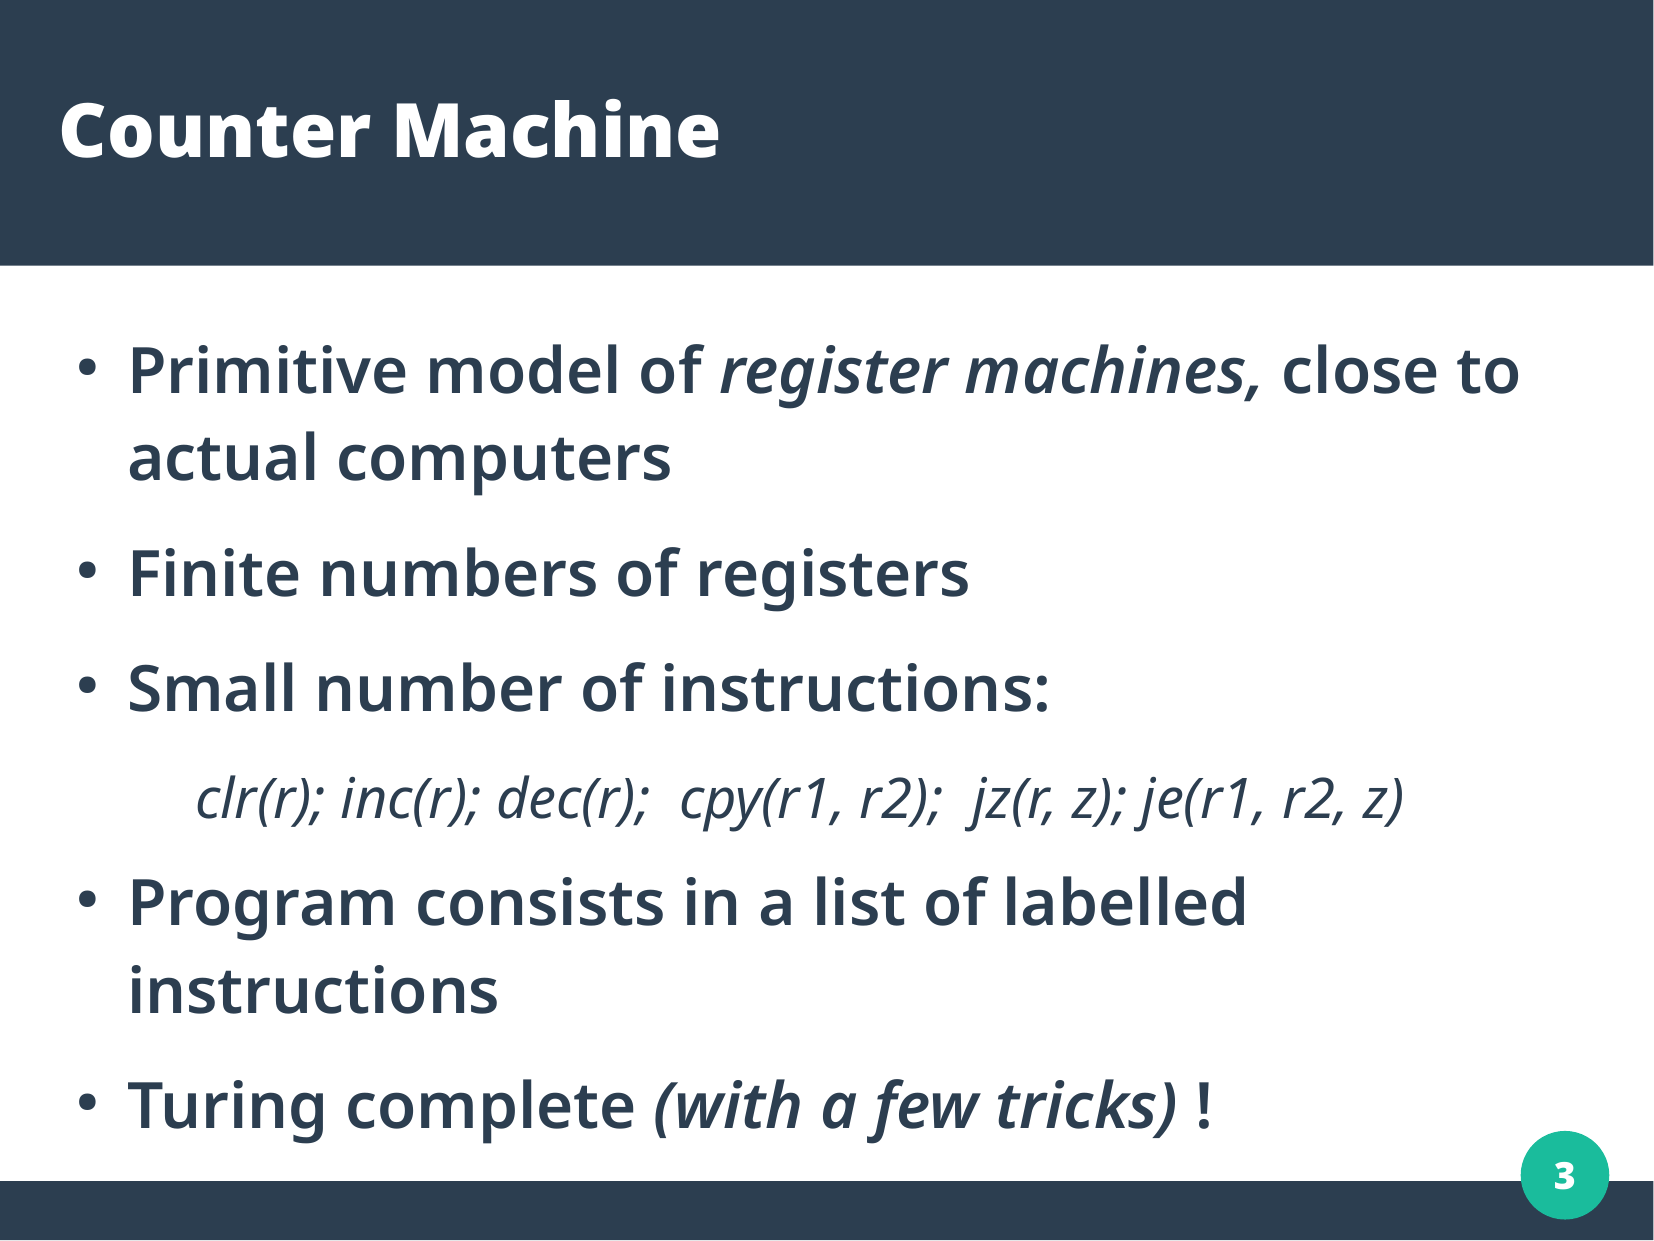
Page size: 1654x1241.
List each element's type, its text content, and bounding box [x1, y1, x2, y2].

title Counter Machine [59, 49, 1595, 207]
list Primitive model of register machines, close to actual computers Finite numbers of registers Small number of instructions: clr(r); inc(r); dec(r); cpy(r1, r2); jz(r, z); je(r1, r2, z) Program consists in a list of labelled instructions Turing complete (with a few tricks) ! [59, 324, 1595, 1152]
